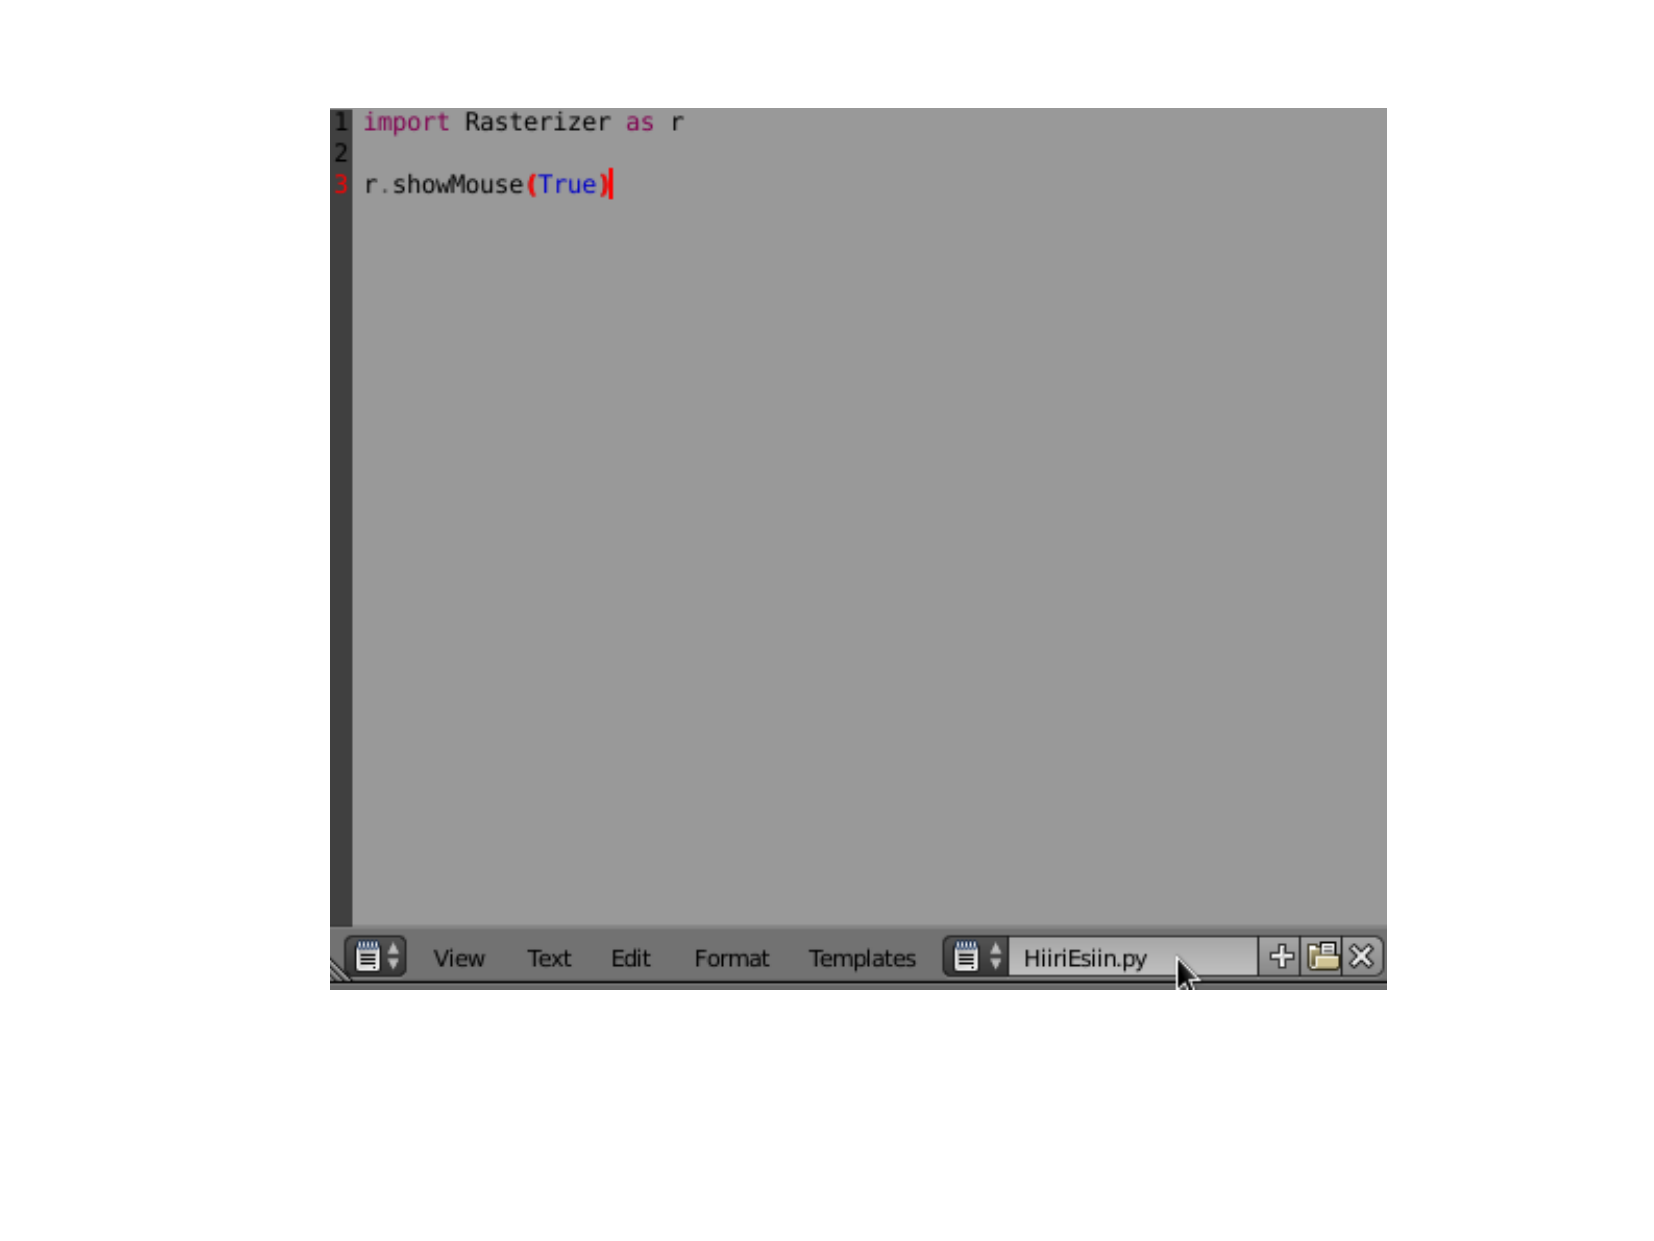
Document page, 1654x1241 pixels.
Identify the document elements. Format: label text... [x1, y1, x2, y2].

picture [330, 108, 1387, 991]
subtitle <HiiriEsiinPy> [82, 49, 1571, 1010]
